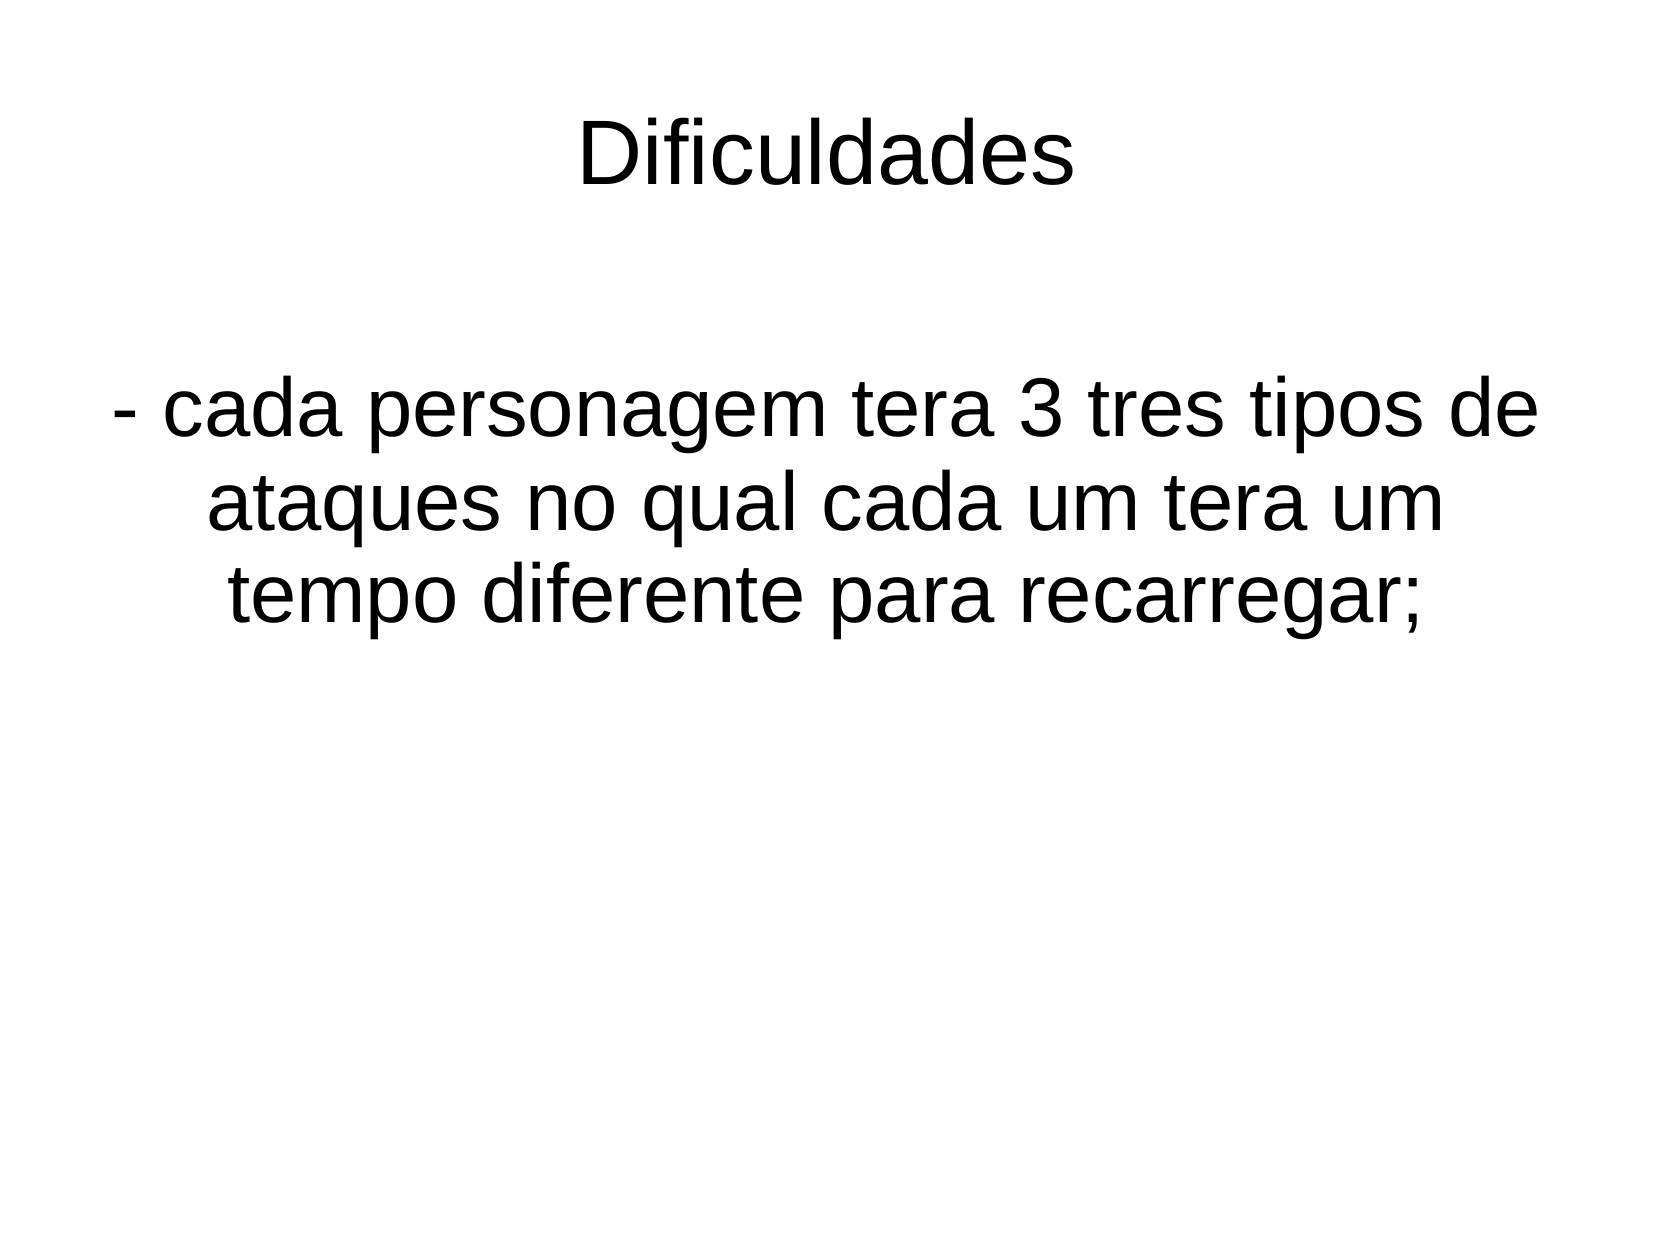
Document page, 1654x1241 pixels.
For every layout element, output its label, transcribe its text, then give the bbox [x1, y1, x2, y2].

title Dificuldades [82, 49, 1571, 257]
list - cada personagem tera 3 tres tipos de ataques no qual cada um tera um tempo diferente para recarregar; [82, 290, 1571, 1010]
